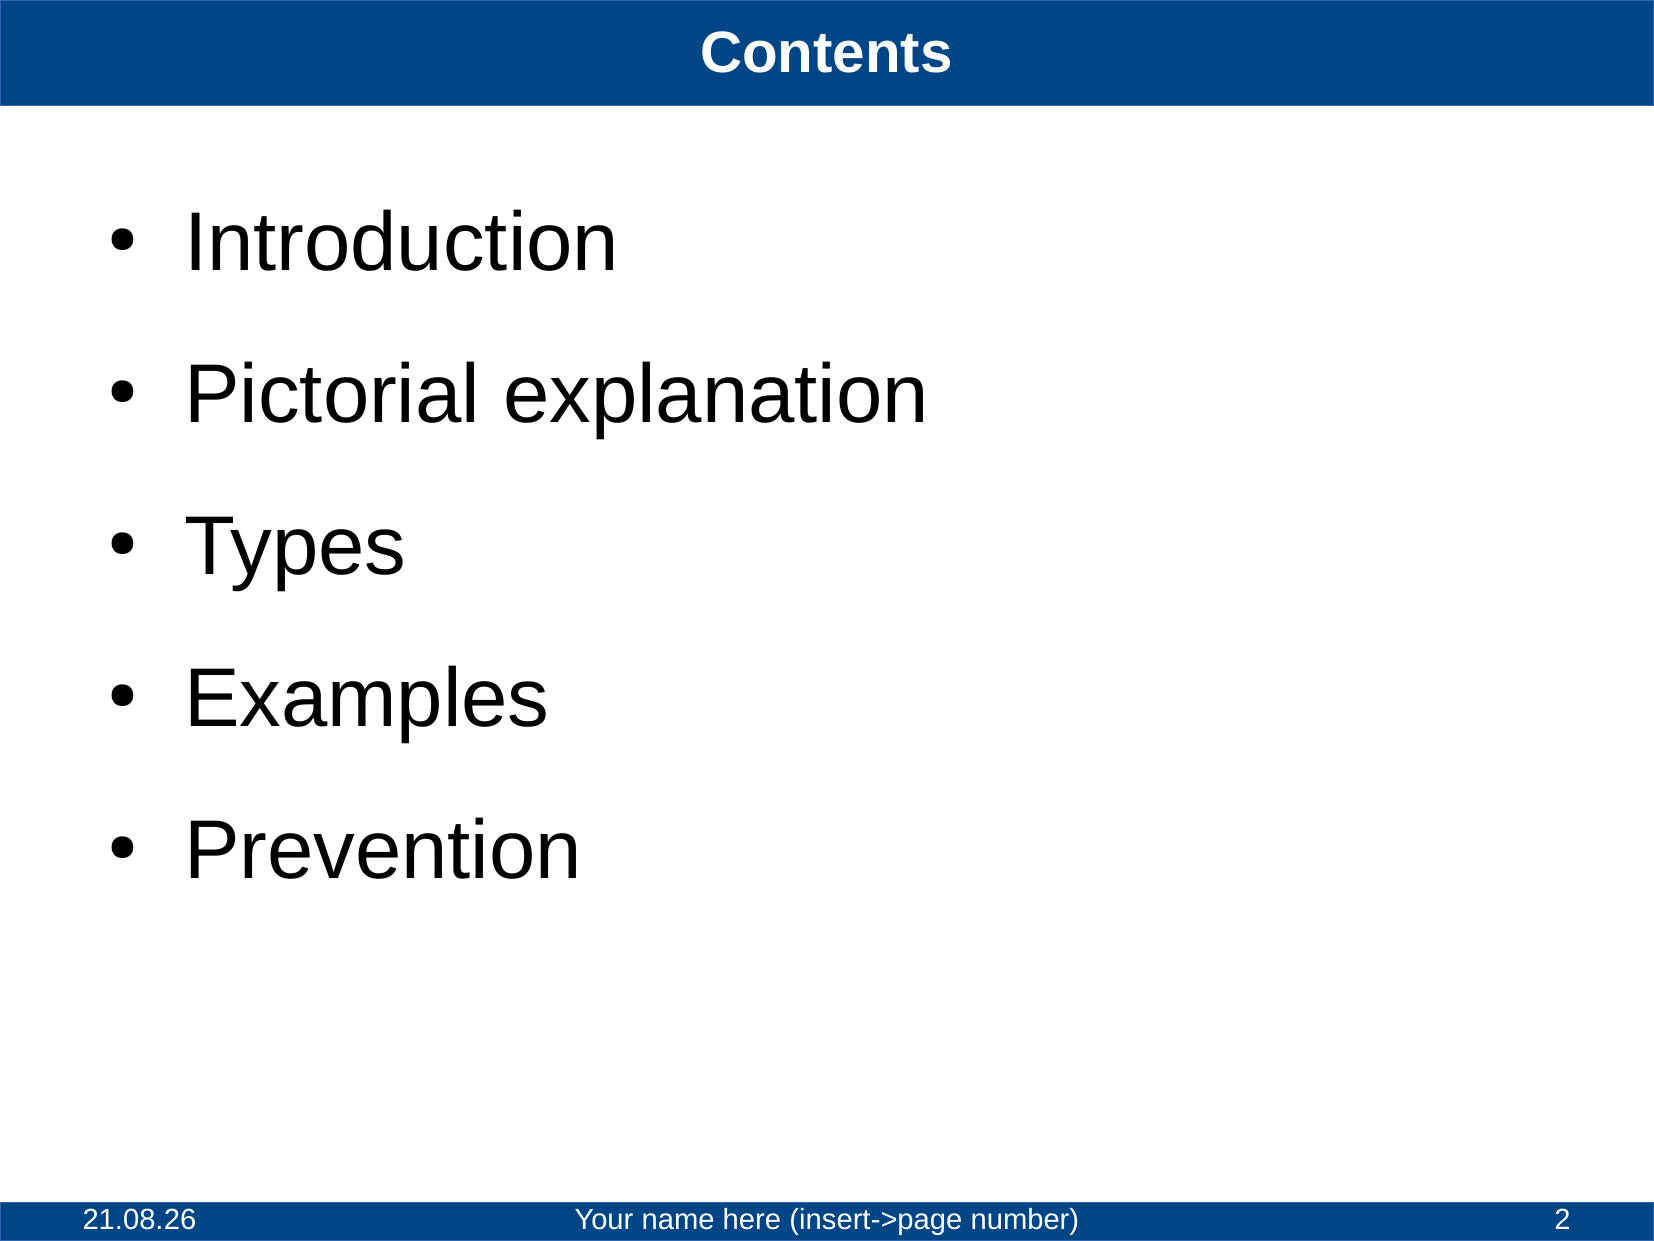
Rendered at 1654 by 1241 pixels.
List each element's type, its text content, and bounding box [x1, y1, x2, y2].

list Introduction Pictorial explanation Types Examples Prevention [90, 195, 1579, 1231]
title Contents [0, 0, 1654, 106]
